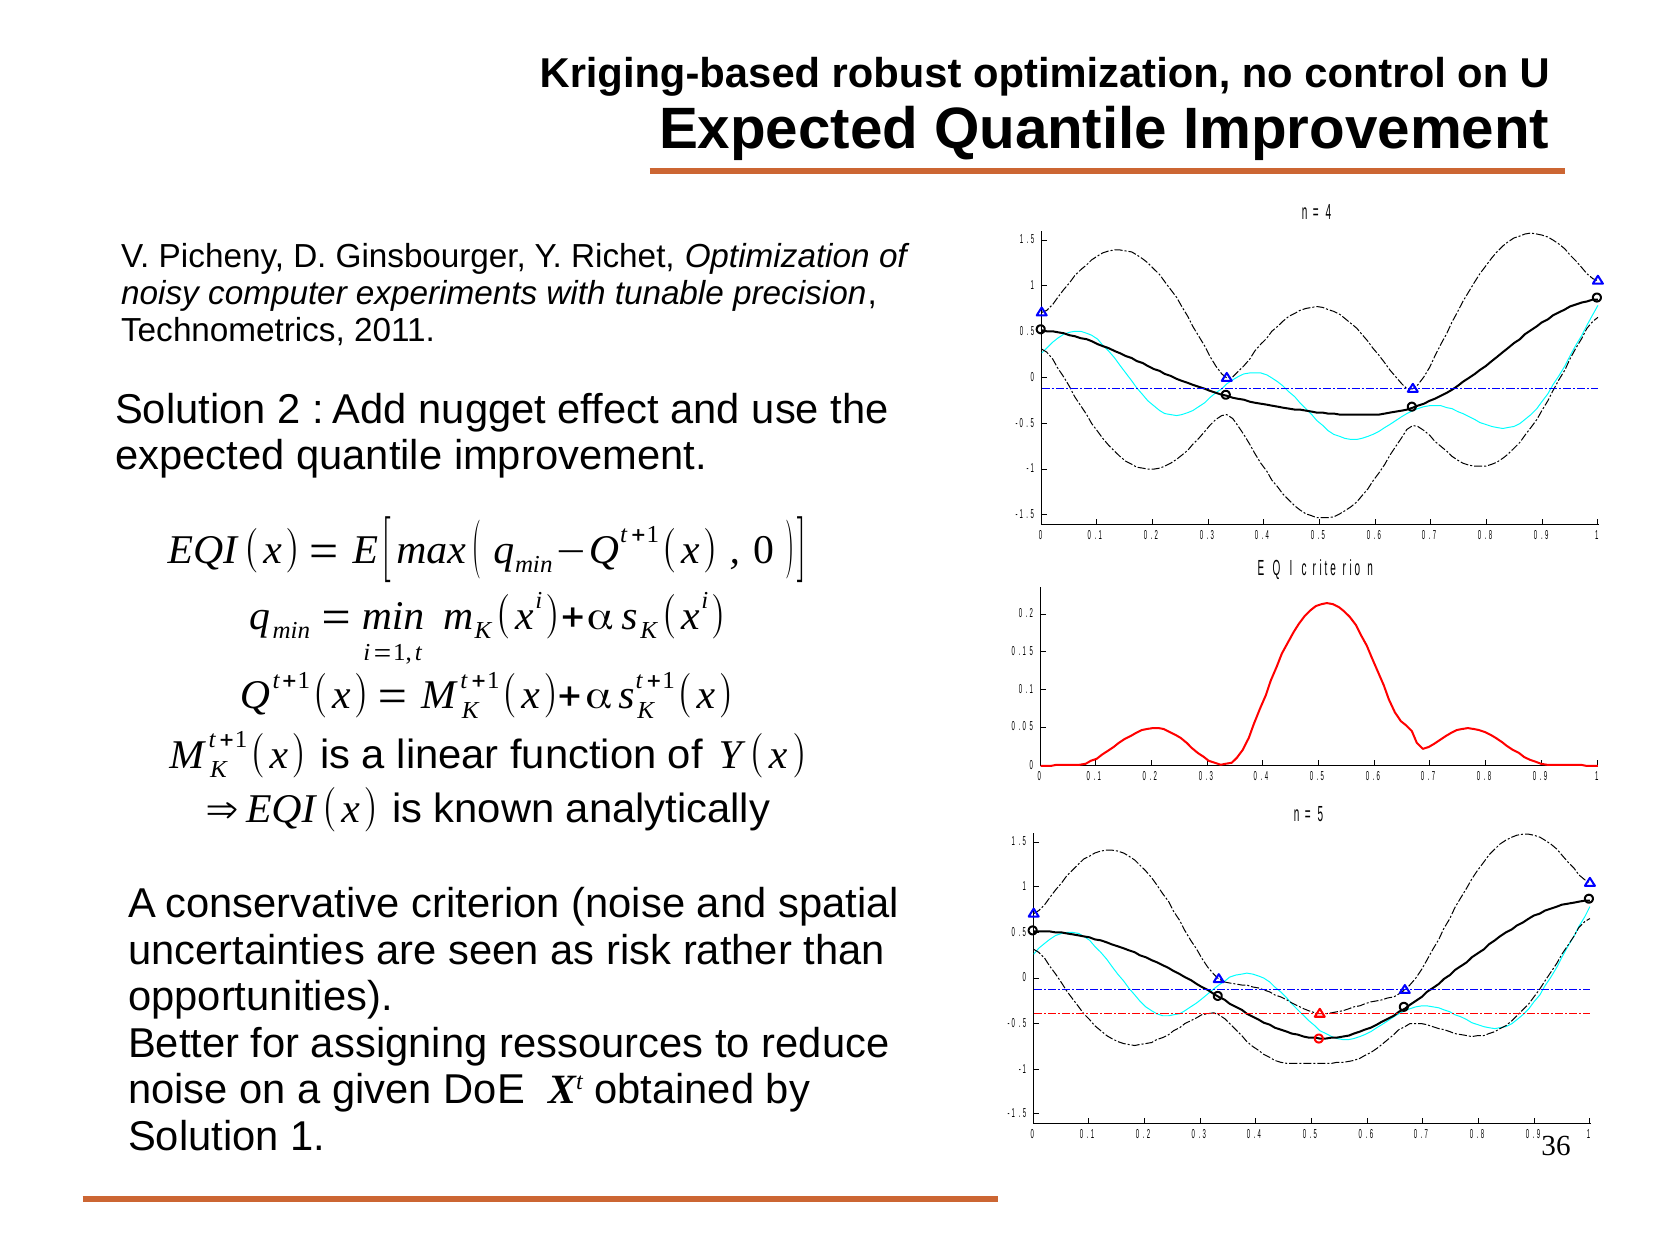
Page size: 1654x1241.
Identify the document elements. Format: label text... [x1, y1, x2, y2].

text_box [147, 112, 1542, 313]
text_box Kriging-based robust optimization, no control on U Expected Quantile Improvement [206, 42, 1565, 169]
chart [159, 514, 812, 835]
text_box V. Picheny, D. Ginsbourger, Y. Richet, Optimization of noisy computer experiments with tunable precision, Technometrics, 2011. [106, 230, 928, 357]
text_box A conservative criterion (noise and spatial uncertainties are seen as risk rather than opportunities). Better for assigning ressources to reduce noise on a given DoE Xt obtained by Solution 1. [113, 872, 945, 1167]
picture [986, 195, 1606, 1146]
text_box Solution 2 : Add nugget effect and use the expected quantile improvement. [100, 377, 987, 533]
